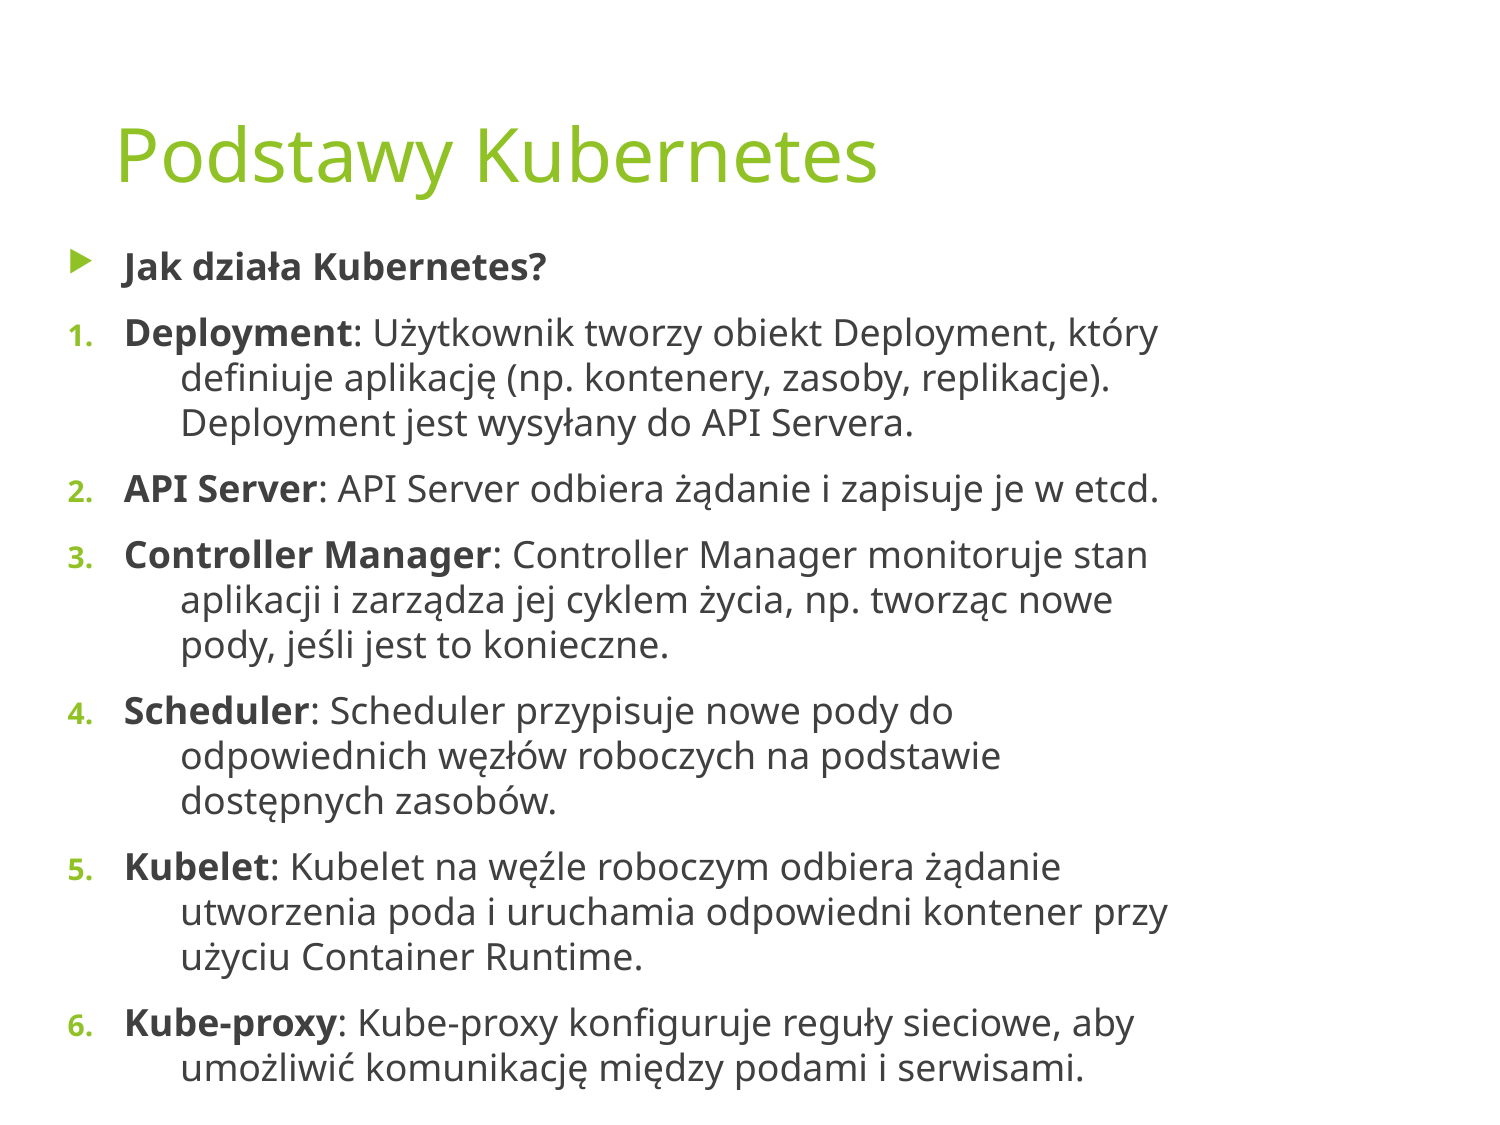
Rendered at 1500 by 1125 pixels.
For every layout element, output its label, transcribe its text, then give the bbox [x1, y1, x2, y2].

list Jak działa Kubernetes? Deployment: Użytkownik tworzy obiekt Deployment, który definiuje aplikację (np. kontenery, zasoby, replikacje). Deployment jest wysyłany do API Servera. API Server: API Server odbiera żądanie i zapisuje je w etcd. Controller Manager: Controller Manager monitoruje stan aplikacji i zarządza jej cyklem życia, np. tworząc nowe pody, jeśli jest to konieczne. Scheduler: Scheduler przypisuje nowe pody do odpowiednich węzłów roboczych na podstawie dostępnych zasobów. Kubelet: Kubelet na węźle roboczym odbiera żądanie utworzenia poda i uruchamia odpowiedni kontener przy użyciu Container Runtime. Kube-proxy: Kube-proxy konfiguruje reguły sieciowe, aby umożliwić komunikację między podami i serwisami. [52, 235, 1217, 1125]
title Podstawy Kubernetes [99, 99, 1142, 235]
